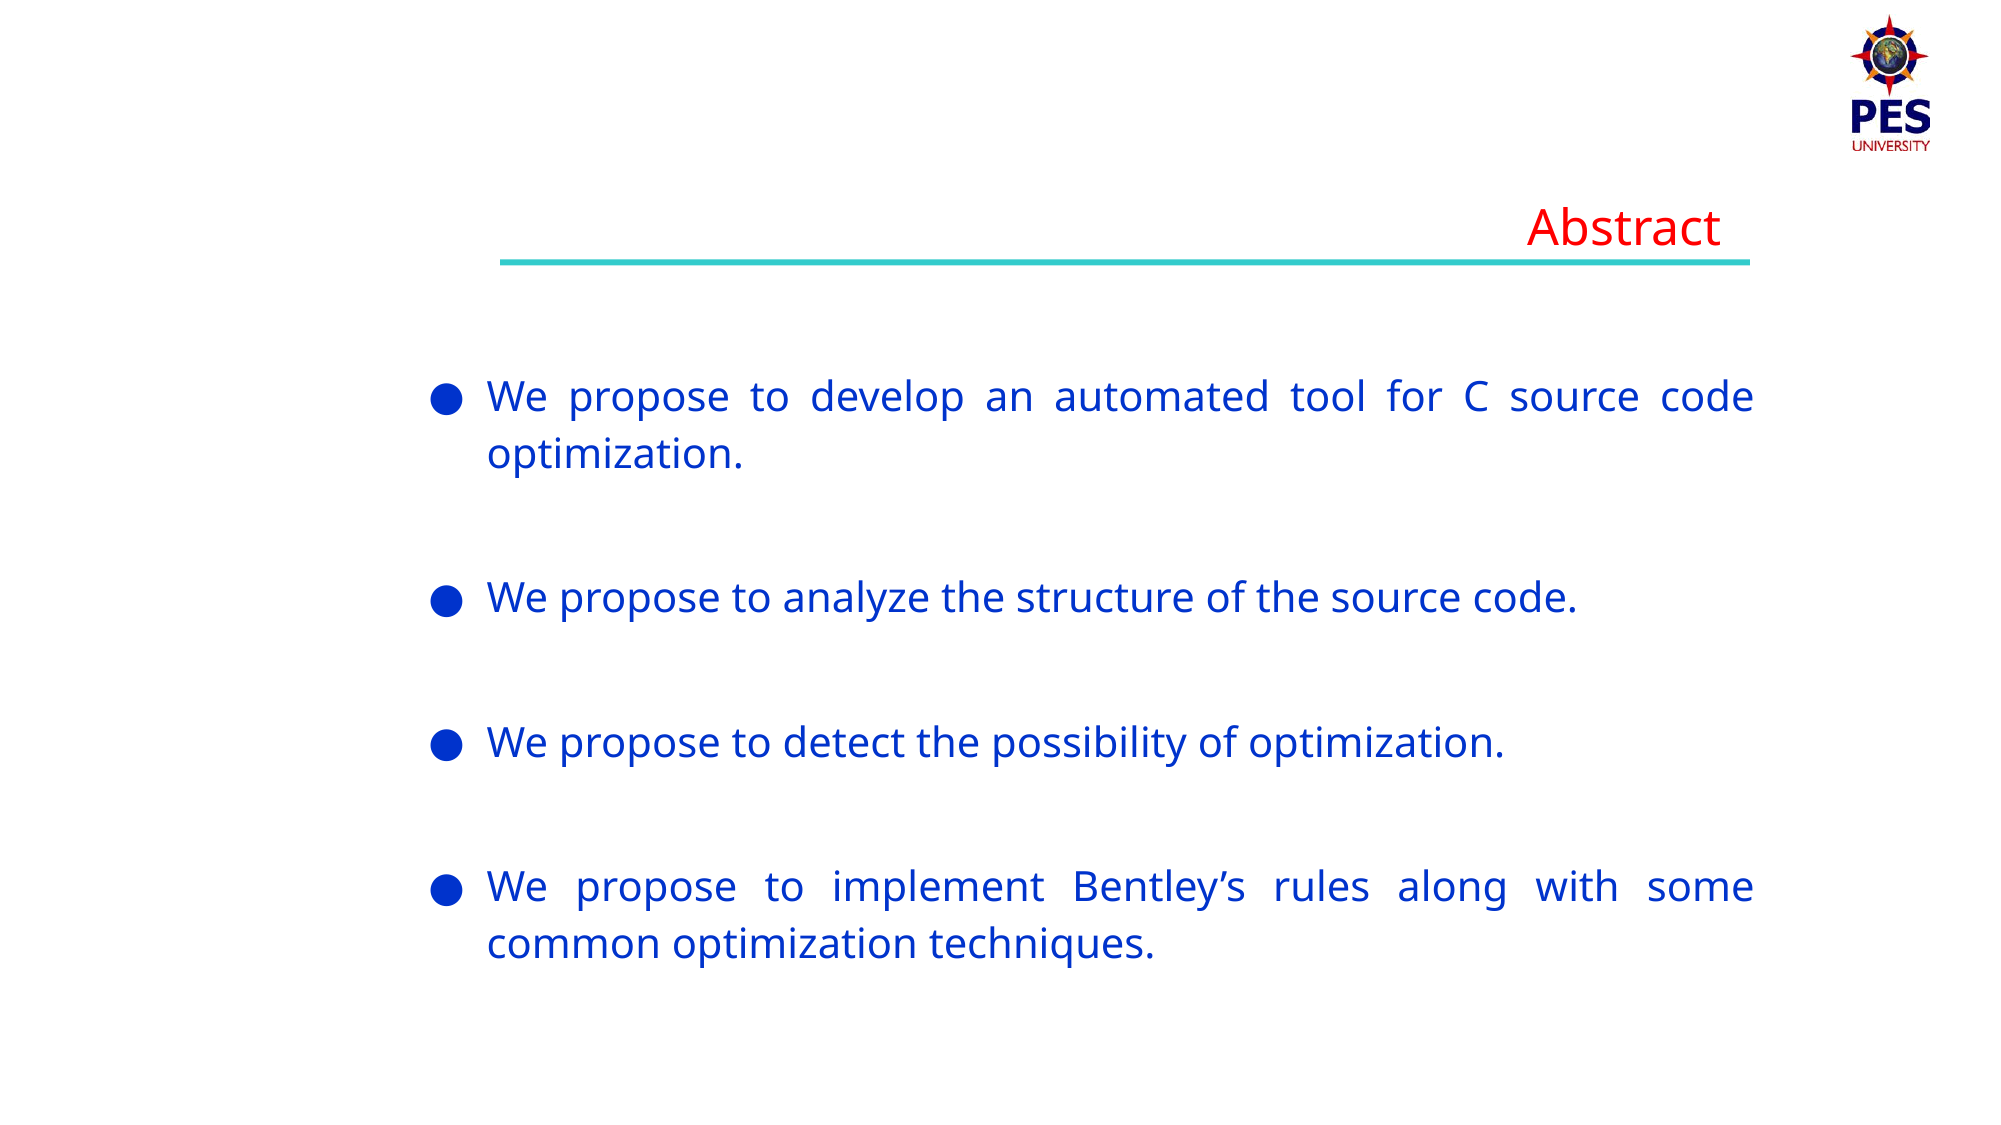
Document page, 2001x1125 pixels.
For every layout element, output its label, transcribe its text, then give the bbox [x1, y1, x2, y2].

picture [1850, 14, 1930, 151]
text_box [500, 259, 1750, 266]
text_box We propose to develop an automated tool for C source code optimization. We propose to analyze the structure of the source code. We propose to detect the possibility of optimization. We propose to implement Bentley’s rules along with some common optimization techniques. [321, 305, 1771, 900]
text_box Abstract [687, 187, 1750, 264]
